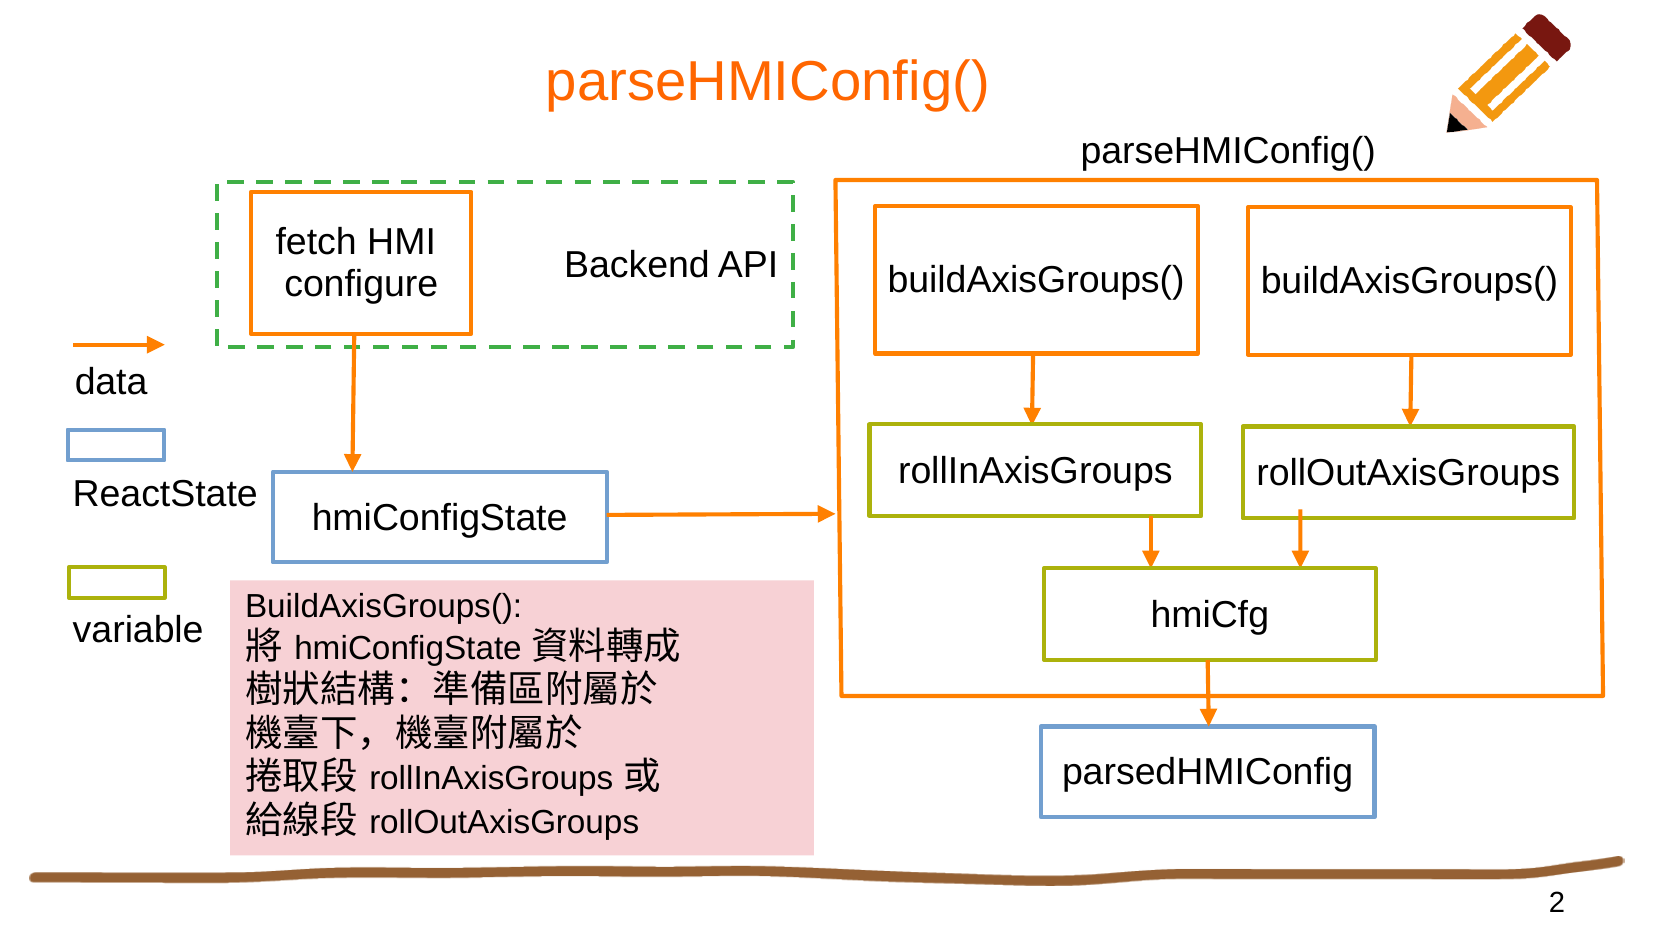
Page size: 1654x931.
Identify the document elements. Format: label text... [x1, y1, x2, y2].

text_box [835, 179, 1604, 696]
text_box variable [57, 601, 230, 658]
text_box fetch HMI configure [250, 191, 472, 334]
text_box ReactState [57, 464, 273, 522]
text_box rollOutAxisGroups [1242, 426, 1575, 519]
picture [1446, 14, 1571, 133]
text_box buildAxisGroups() [1248, 207, 1571, 355]
text_box parsedHMIConfig [1040, 726, 1375, 818]
text_box rollInAxisGroups [869, 424, 1202, 517]
text_box data [60, 353, 163, 411]
text_box parseHMIConfig() [1065, 121, 1391, 179]
title parseHMIConfig() [88, 29, 1447, 133]
text_box hmiConfigState [272, 471, 607, 563]
text_box [67, 429, 164, 461]
text_box BuildAxisGroups(): 將 hmiConfigState 資料轉成 樹狀結構：準備區附屬於 機臺下，機臺附屬於 捲取段 rollInAxisGroups 或 給線段 rollOutAxisGroups [230, 580, 814, 856]
text_box Backend API [217, 182, 794, 347]
text_box buildAxisGroups() [875, 206, 1198, 354]
text_box [68, 567, 165, 598]
picture [29, 856, 1625, 886]
text_box hmiCfg [1044, 568, 1376, 661]
